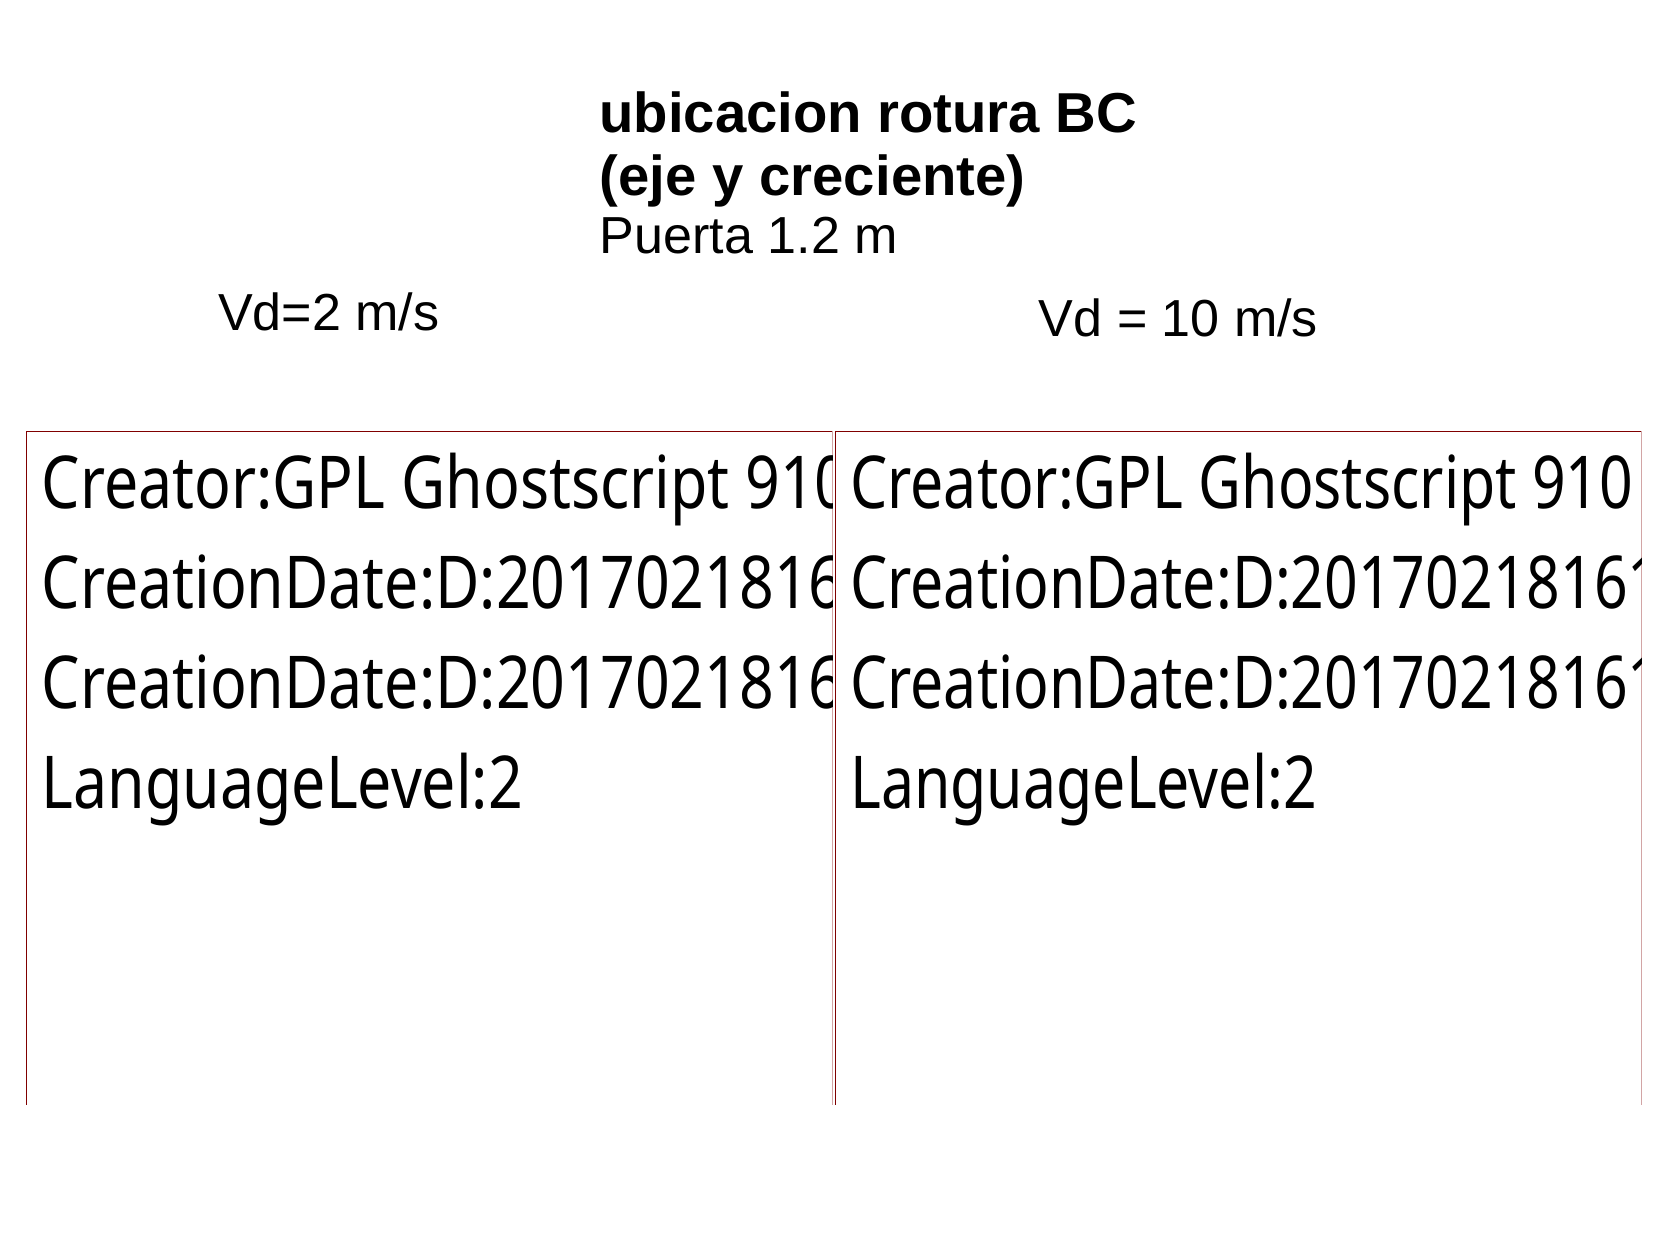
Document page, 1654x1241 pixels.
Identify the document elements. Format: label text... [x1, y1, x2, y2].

text_box Vd = 10 m/s [1024, 281, 1640, 356]
text_box ubicacion rotura BC (eje y creciente) Puerta 1.2 m [585, 73, 1201, 274]
picture [22, 426, 1642, 1105]
text_box Vd=2 m/s [203, 275, 819, 350]
